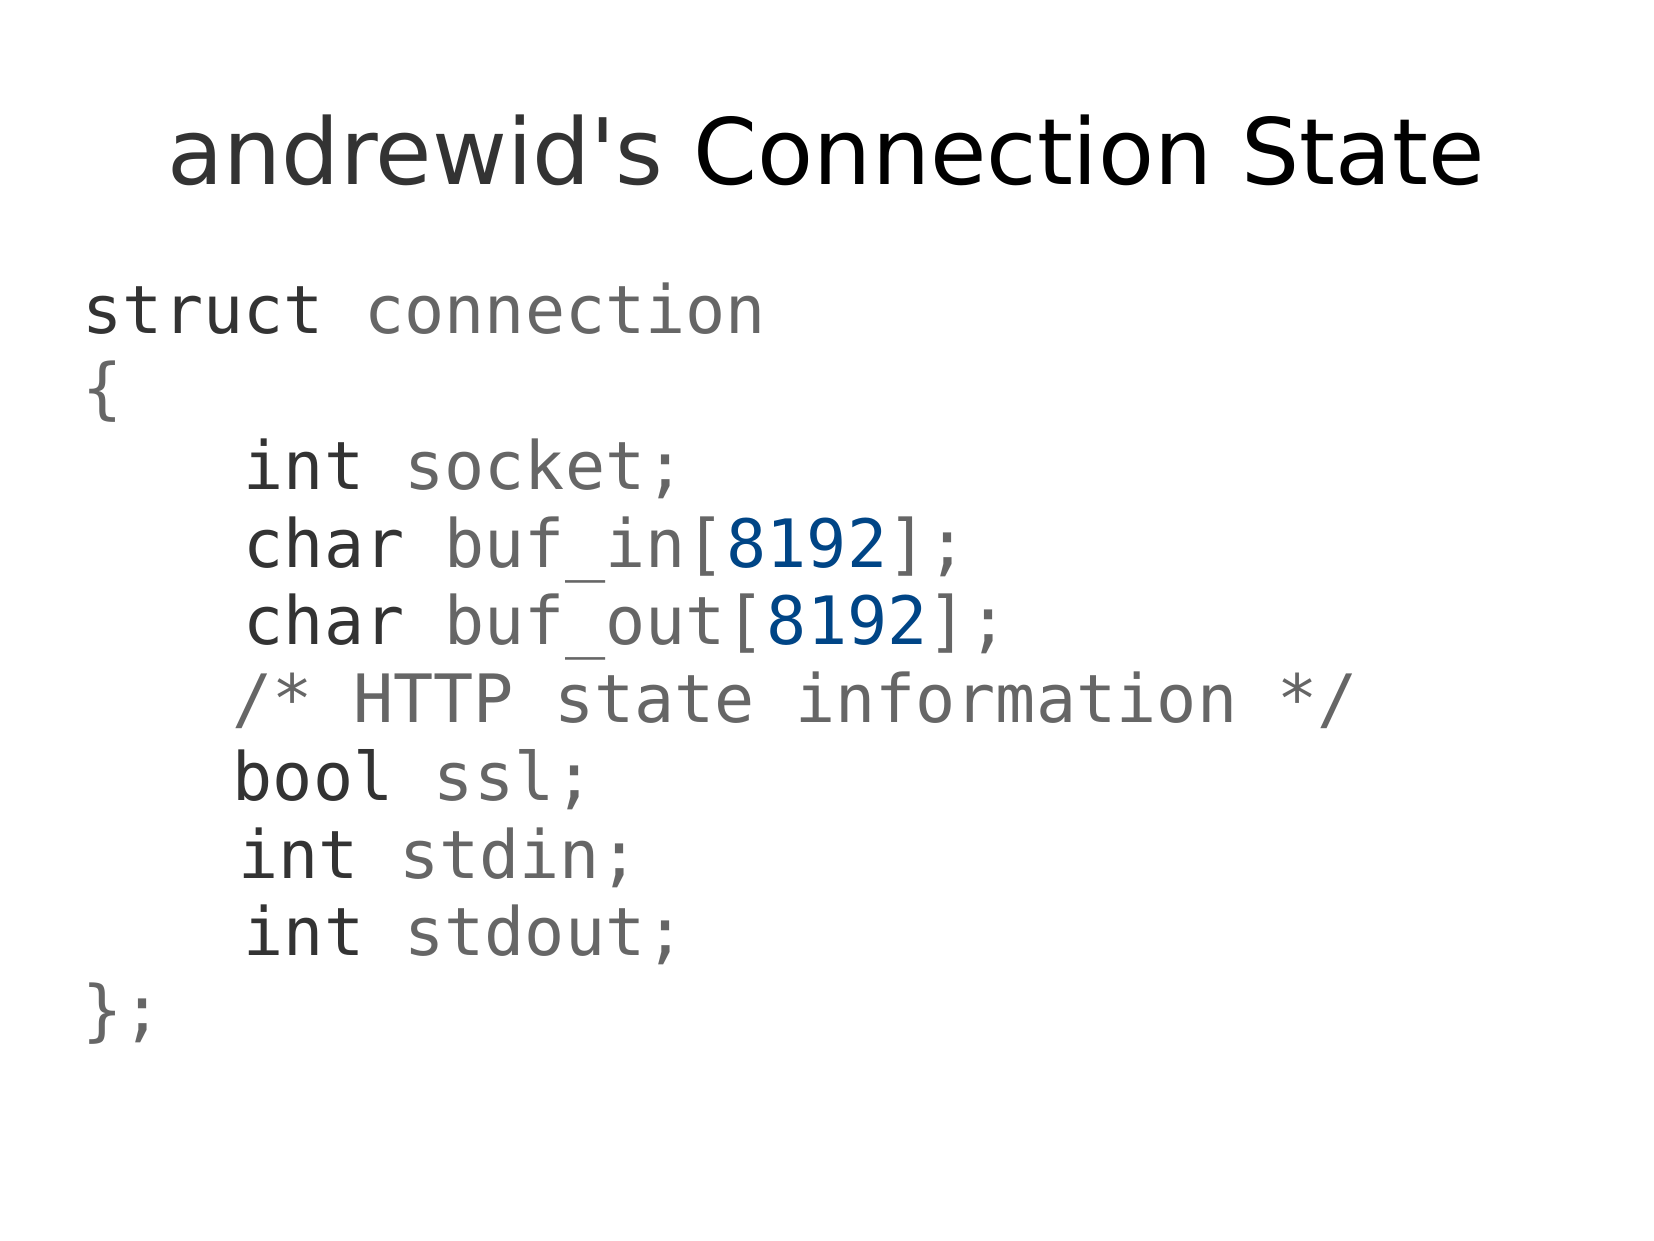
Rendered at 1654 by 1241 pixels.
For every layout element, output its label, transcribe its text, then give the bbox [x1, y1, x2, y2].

subtitle struct connection { int socket; char buf_in[8192]; char buf_out[8192]; /* HTTP state information */ bool ssl; int stdin; int stdout; }; [82, 272, 1571, 1126]
title andrewid's Connection State [82, 49, 1571, 257]
